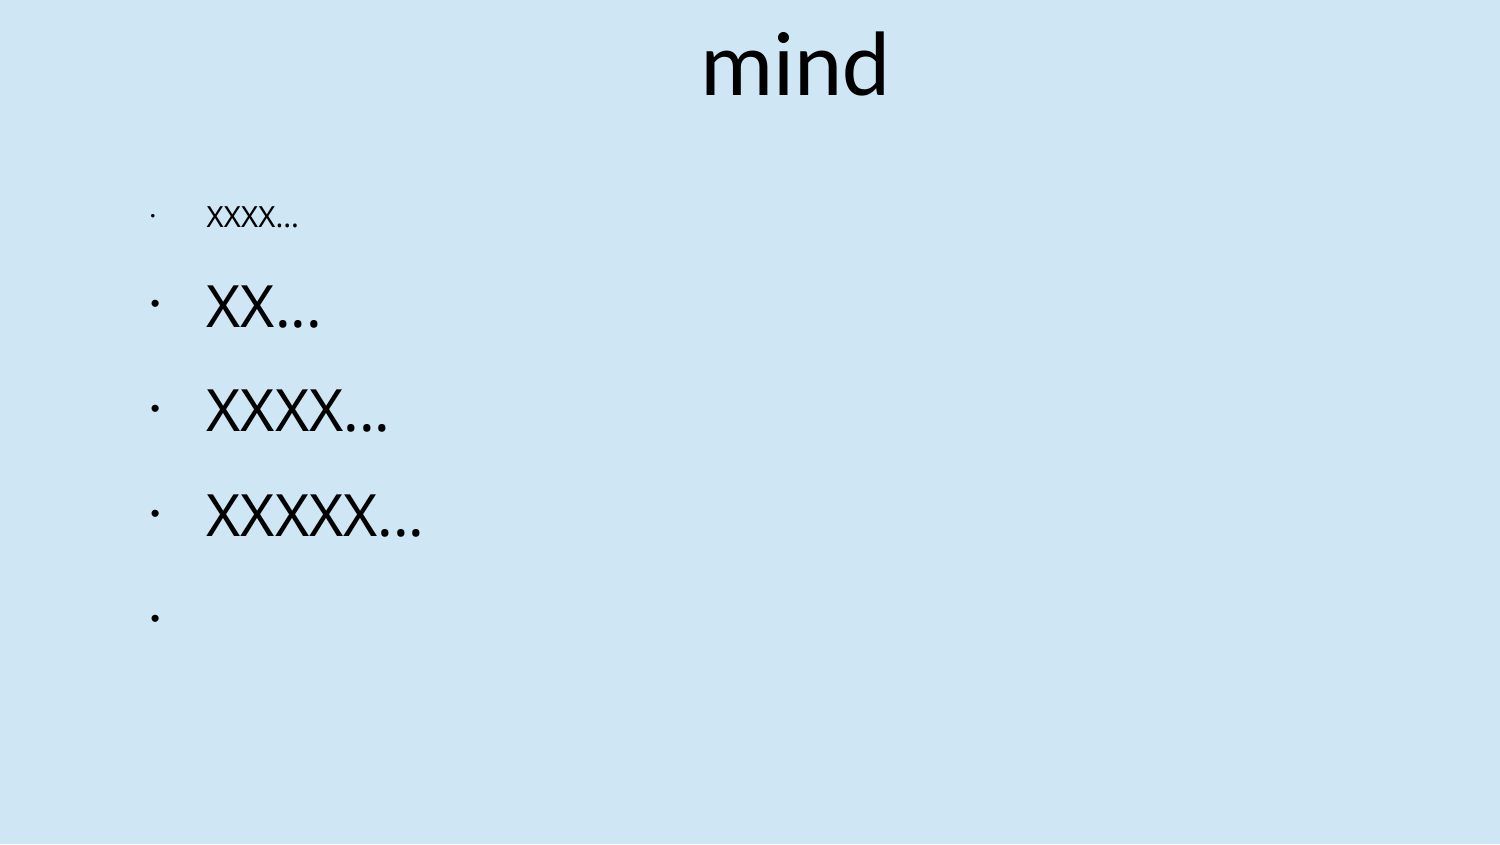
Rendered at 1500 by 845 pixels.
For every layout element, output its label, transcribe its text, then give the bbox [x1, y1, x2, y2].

title mind [120, 0, 1471, 138]
text_box XXXX... XX... XXXX... XXXXX... [135, 173, 1046, 661]
